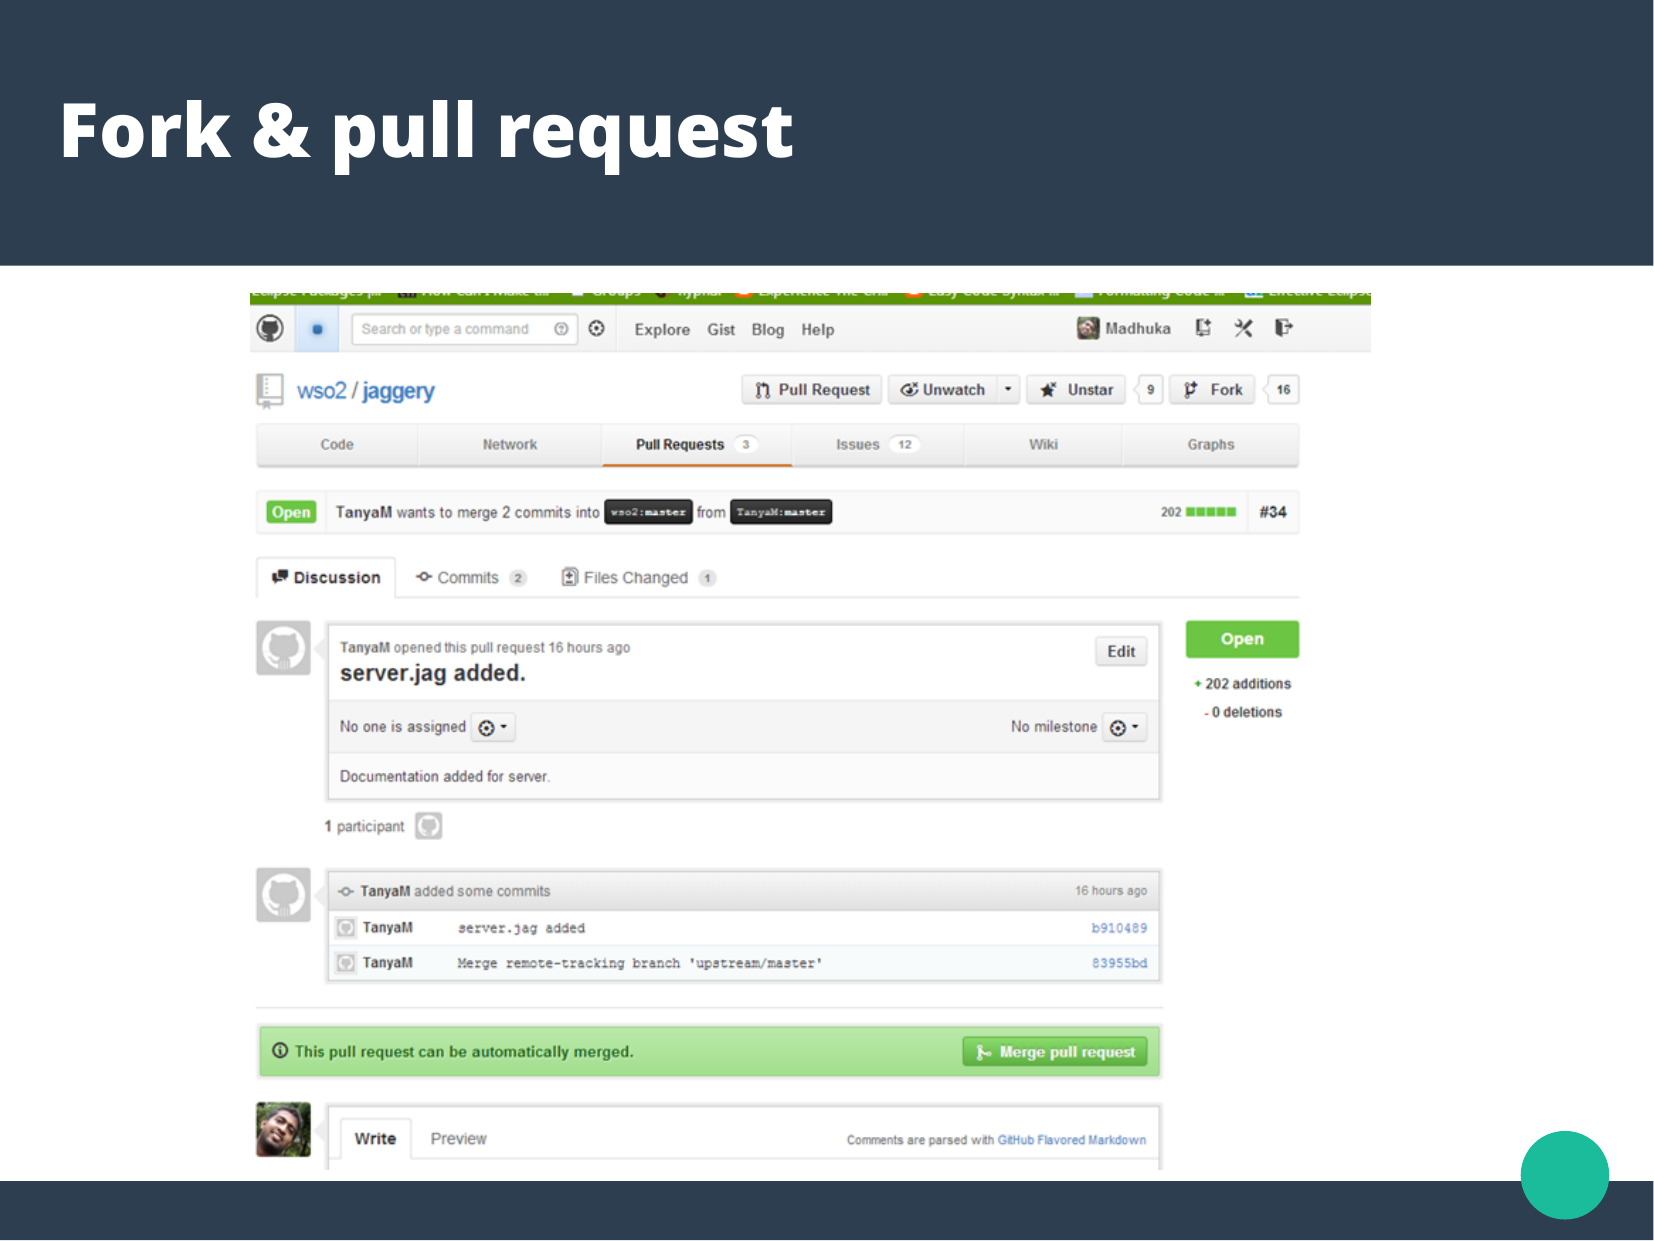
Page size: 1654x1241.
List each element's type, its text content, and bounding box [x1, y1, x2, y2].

picture [250, 293, 1371, 1170]
title Fork & pull request [59, 49, 1595, 207]
